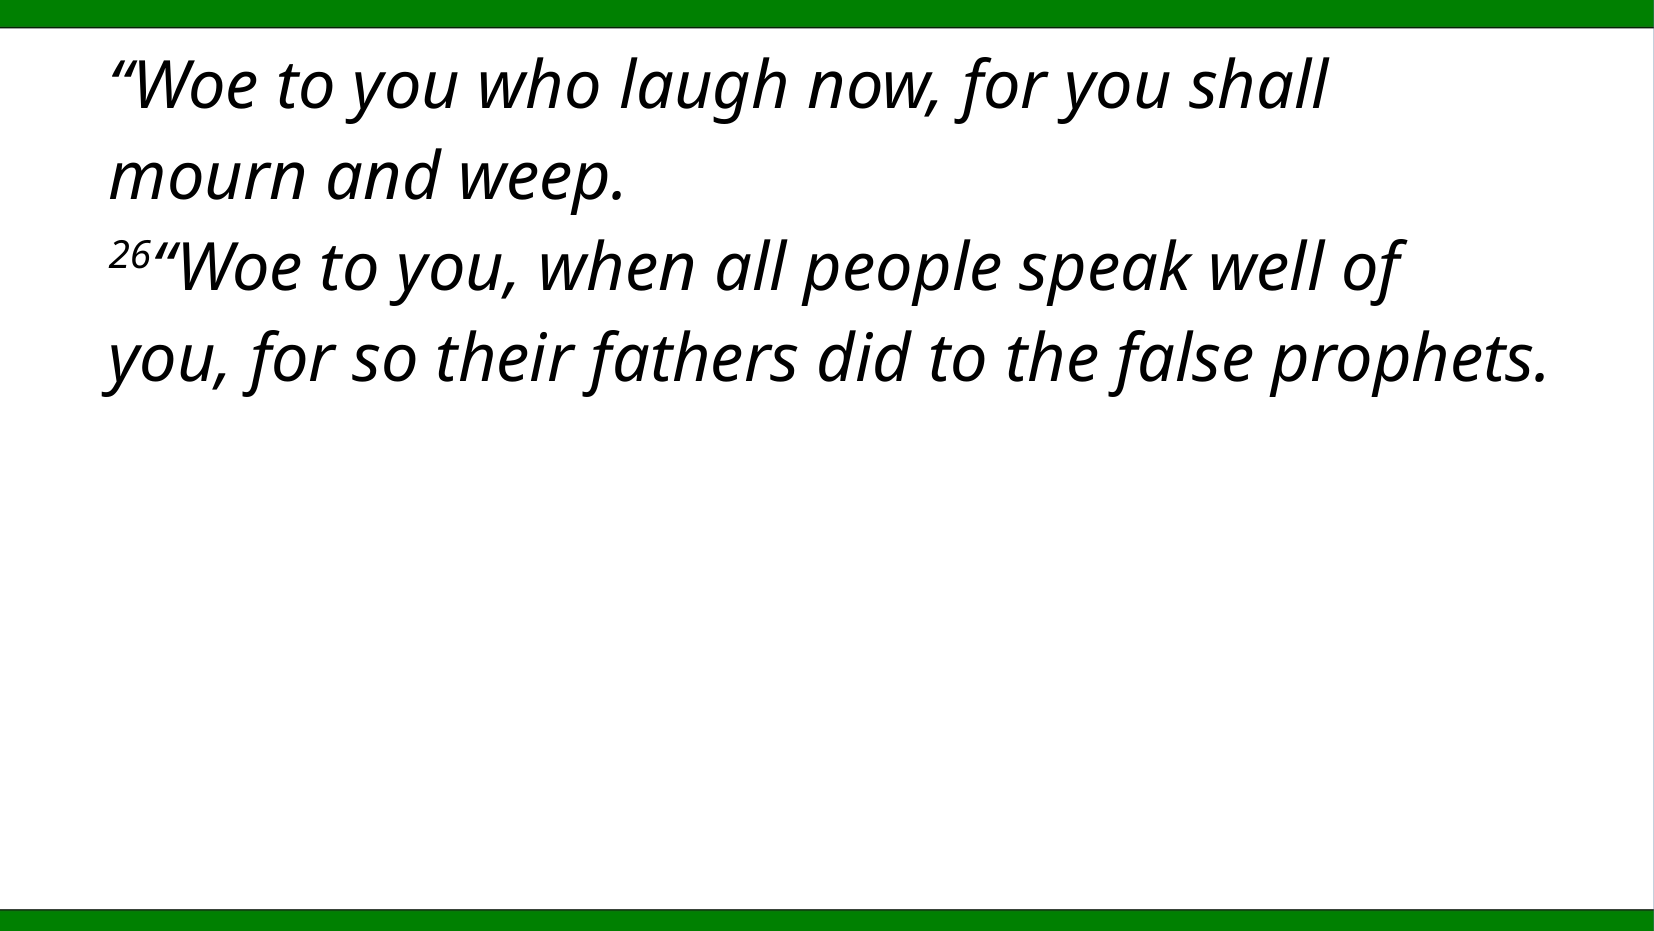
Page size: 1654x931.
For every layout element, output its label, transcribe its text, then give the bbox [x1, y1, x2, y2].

text_box “Woe to you who laugh now, for you shall mourn and weep. 26“Woe to you, when all people speak well of you, for so their fathers did to the false prophets. [75, 30, 1591, 421]
picture [0, 0, 1654, 931]
